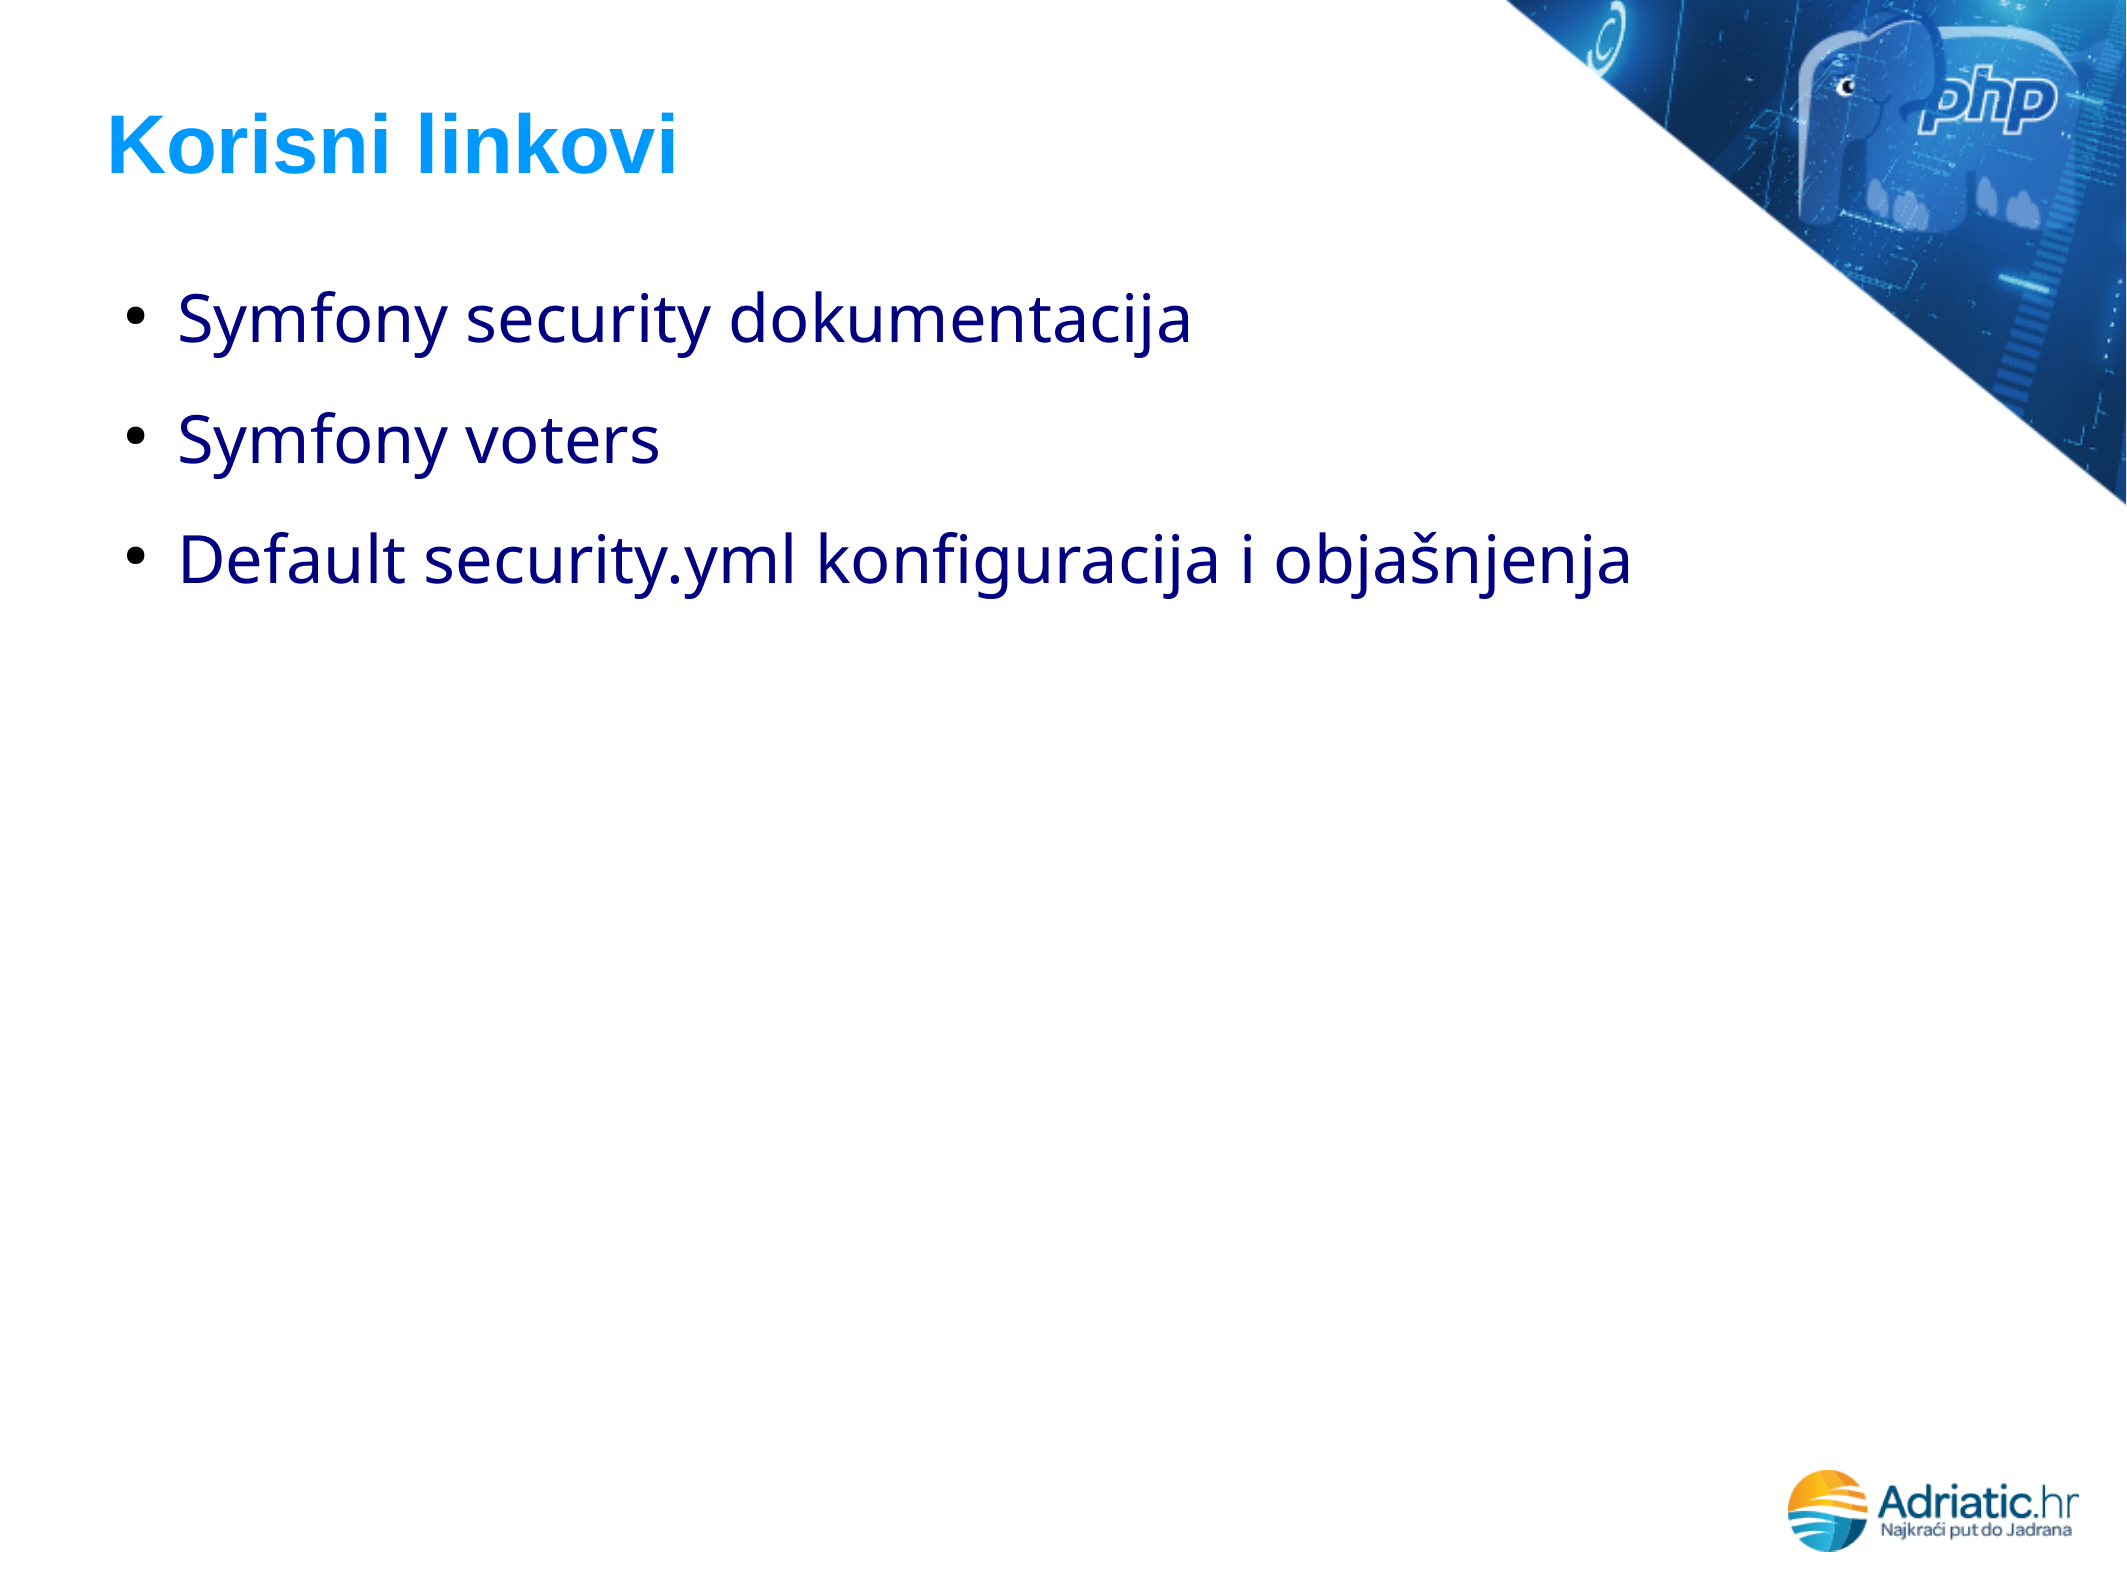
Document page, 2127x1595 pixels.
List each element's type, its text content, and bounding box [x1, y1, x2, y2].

picture [1505, 0, 2127, 625]
picture [1788, 1470, 2079, 1552]
list Symfony security dokumentacija Symfony voters Default security.yml konfiguracija i objašnjenja [106, 271, 2020, 1453]
title Korisni linkovi [106, 70, 1630, 219]
